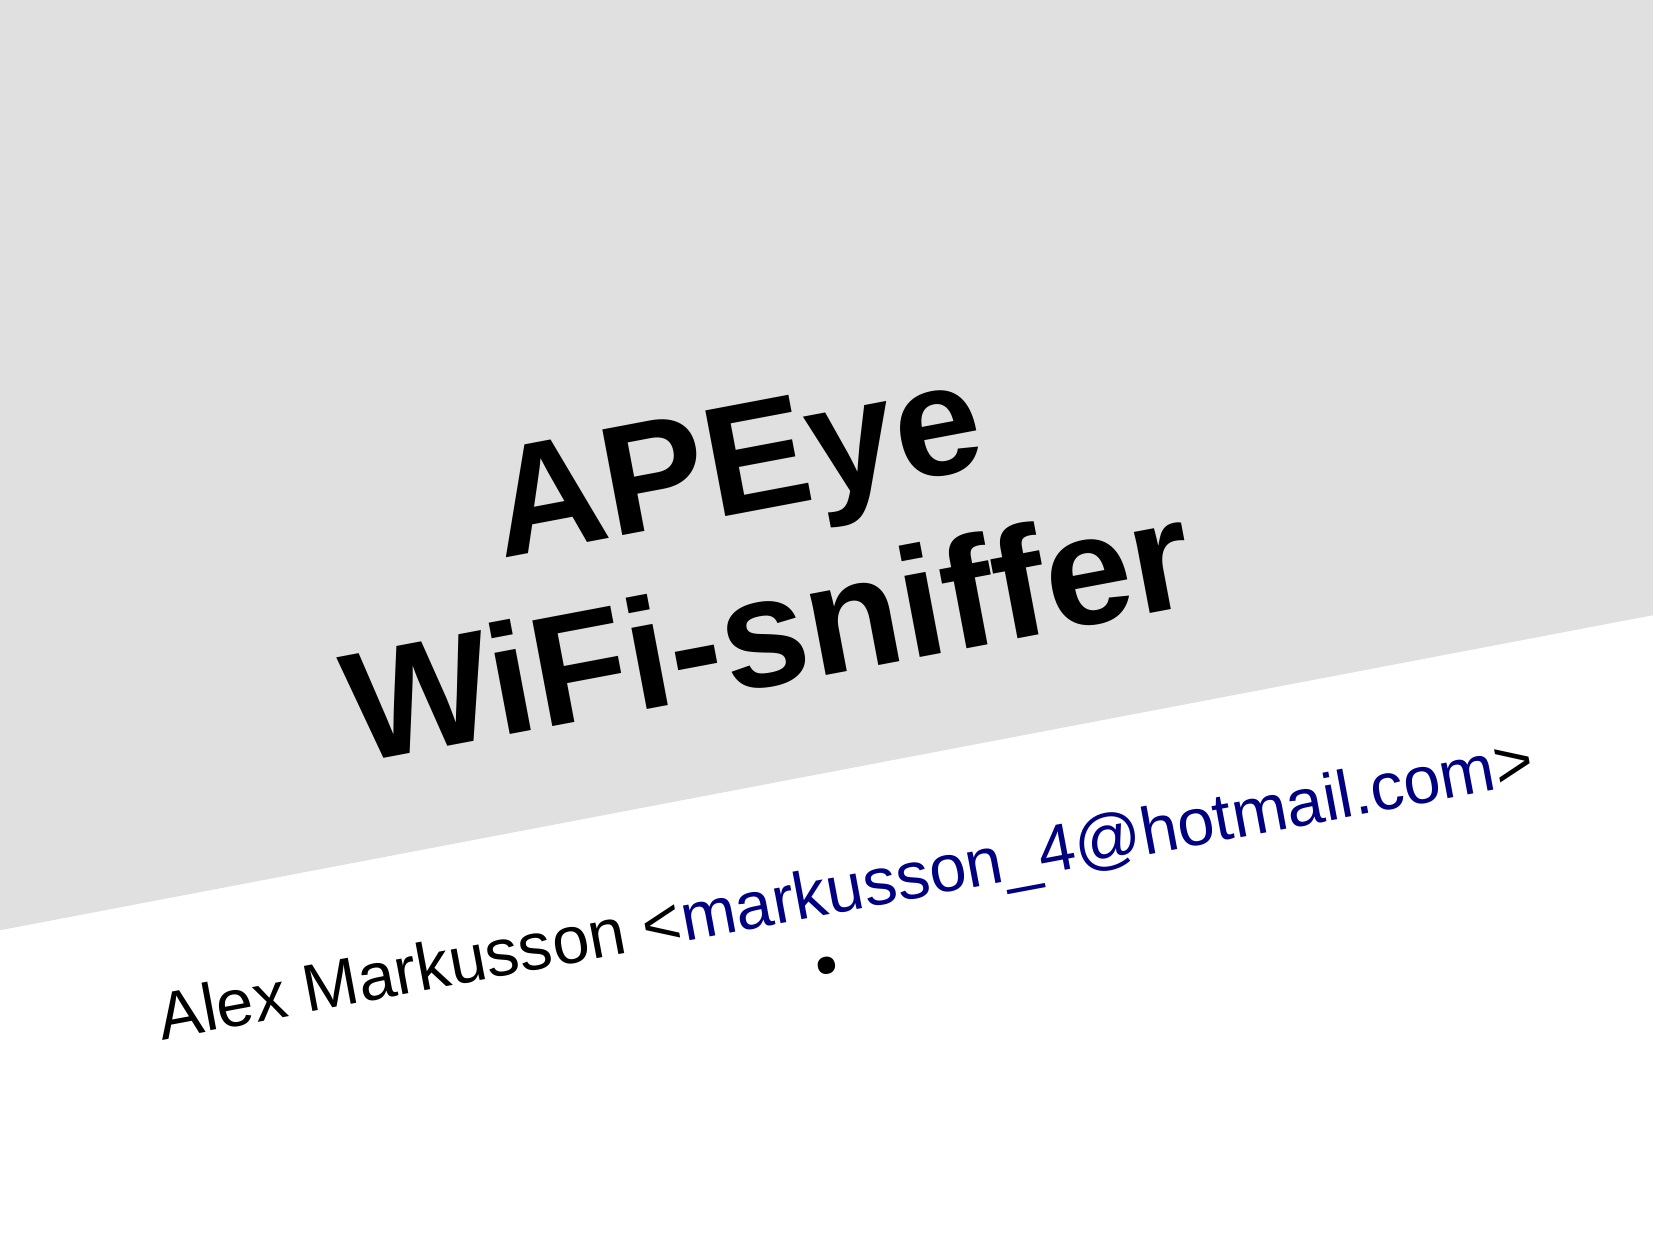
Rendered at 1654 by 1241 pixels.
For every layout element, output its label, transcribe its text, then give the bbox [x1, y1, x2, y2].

title APEye WiFi-sniffer [0, 234, 1516, 856]
text_box Alex Markusson <markusson_4@hotmail.com> [102, 720, 1561, 1137]
